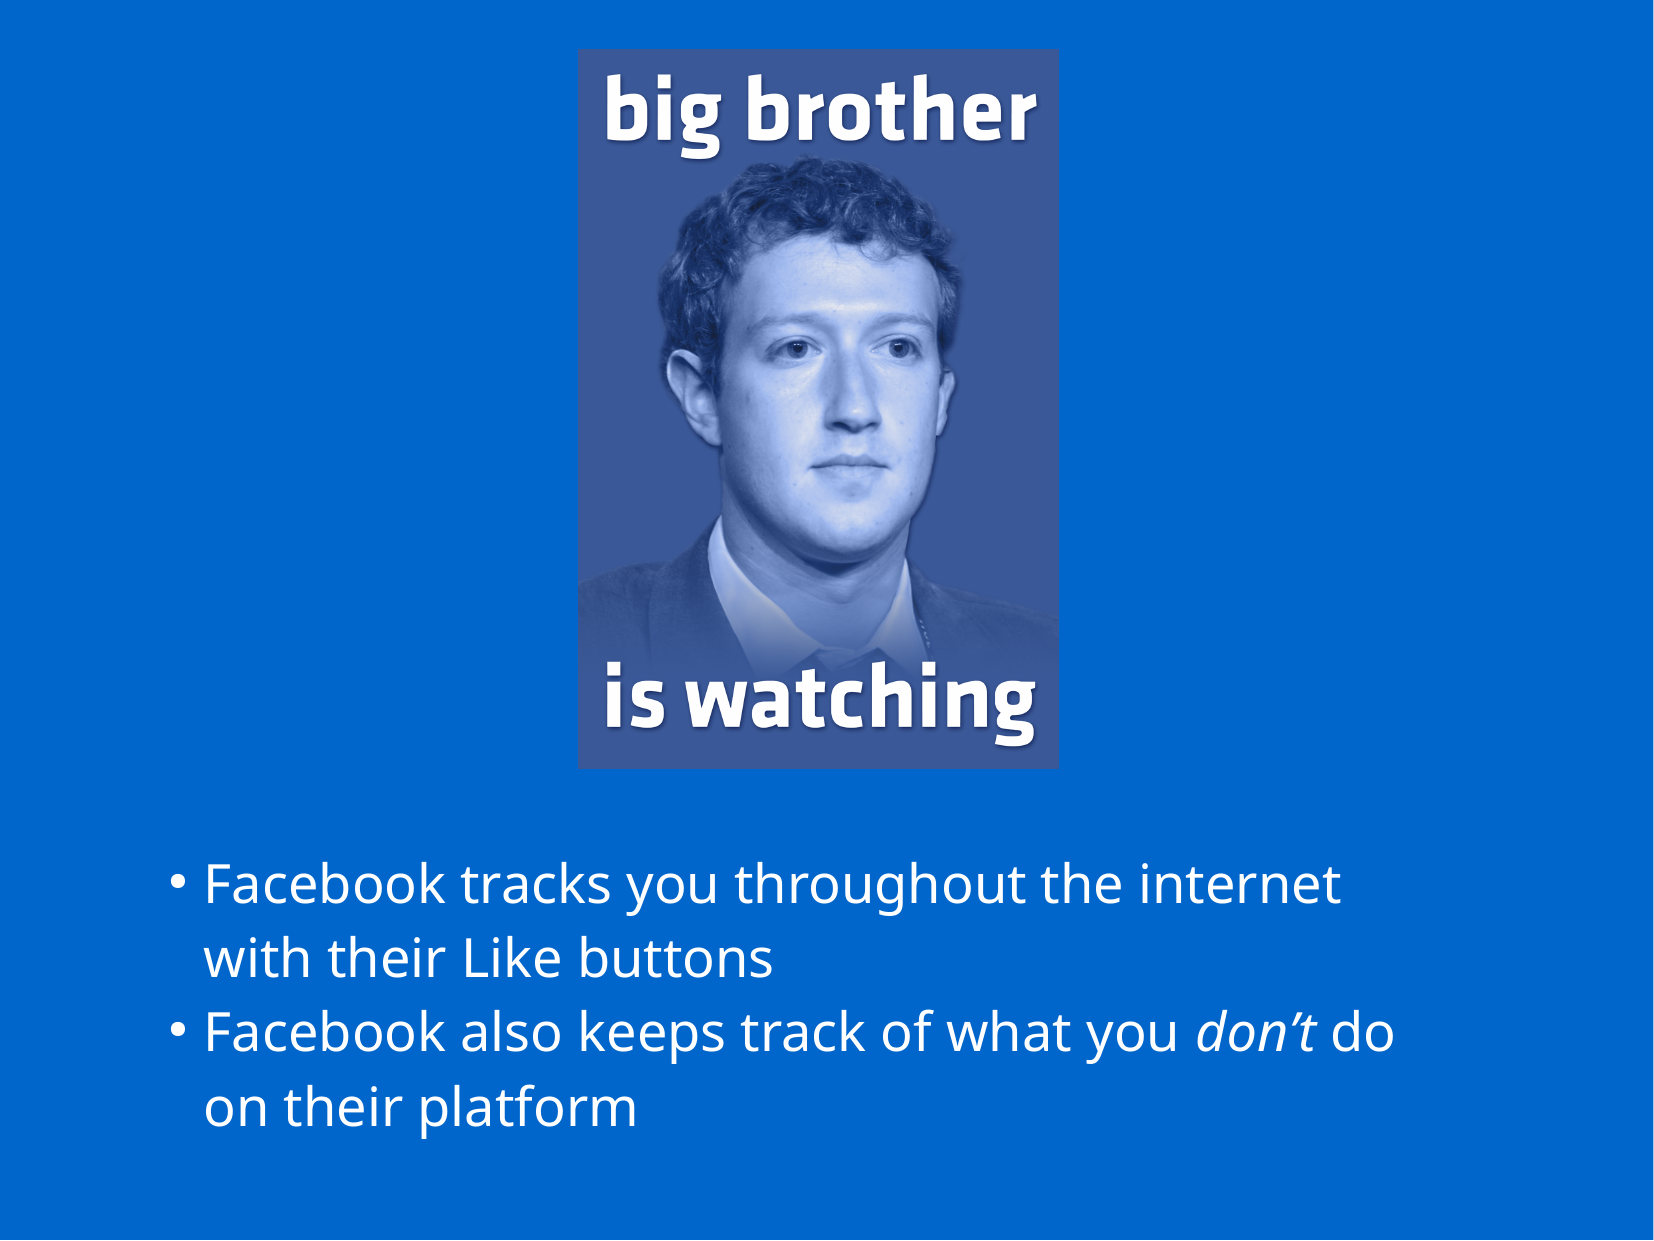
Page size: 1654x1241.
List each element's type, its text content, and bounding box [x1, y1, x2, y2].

text_box Facebook tracks you throughout the internet with their Like buttons Facebook also keeps track of what you don’t do on their platform [153, 838, 1441, 1114]
picture [578, 49, 1059, 769]
